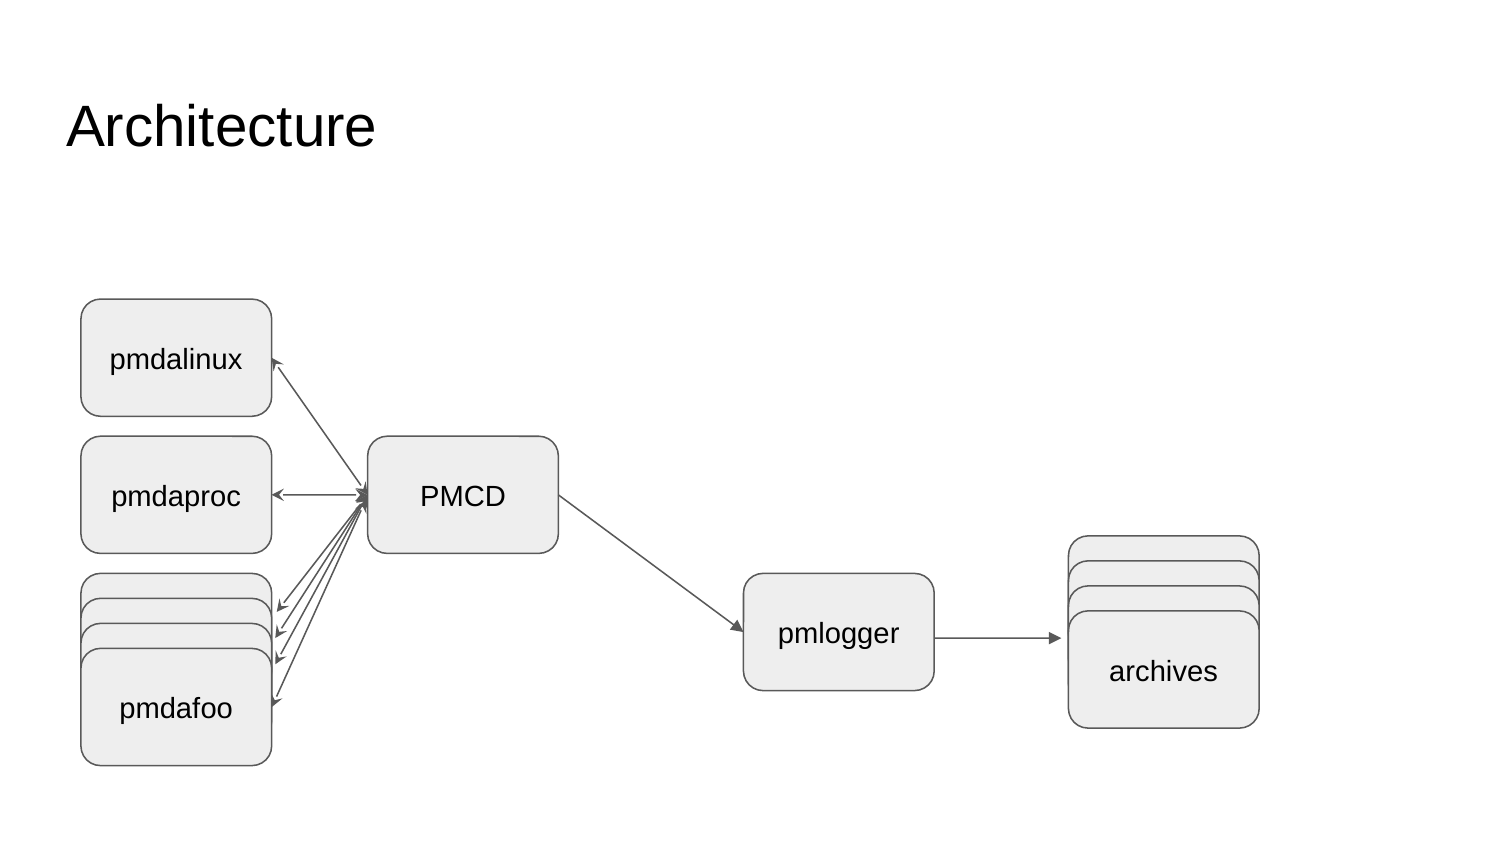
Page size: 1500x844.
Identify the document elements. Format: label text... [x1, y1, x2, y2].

text_box PMCD [367, 436, 559, 554]
text_box archives [1068, 610, 1260, 729]
text_box pmlogger [743, 573, 935, 691]
text_box [1068, 535, 1260, 629]
text_box pmdaproc [80, 436, 272, 554]
title Architecture [51, 72, 1449, 167]
text_box pmdalinux [80, 299, 272, 417]
text_box pmdafoo [80, 648, 272, 766]
text_box [80, 573, 272, 667]
